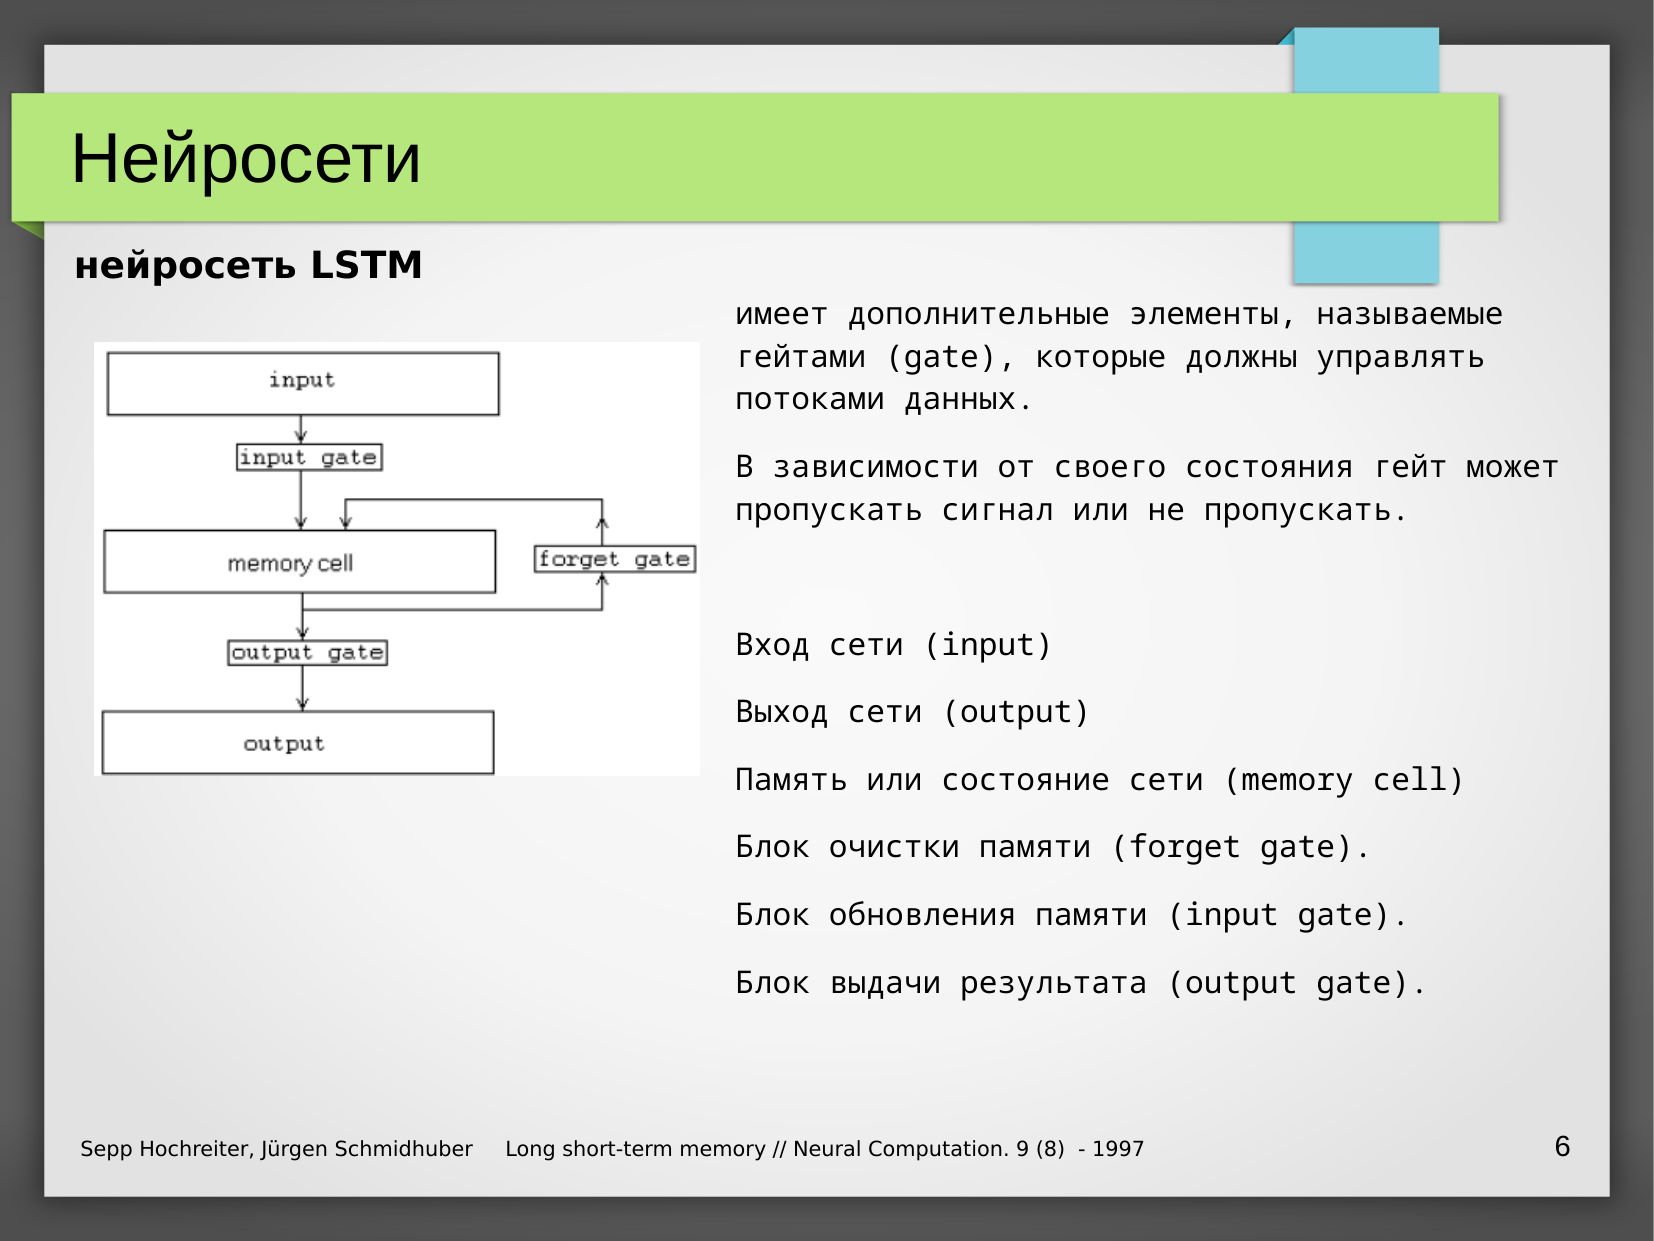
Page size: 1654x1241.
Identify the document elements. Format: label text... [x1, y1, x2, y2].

title Нейросети [70, 118, 1205, 199]
text_box нейросеть LSTM [59, 236, 804, 343]
text_box имеет дополнительные элементы, называемые гейтами (gate), которые должны управлять потоками данных. В зависимости от своего состояния гейт может пропускать сигнал или не пропускать. Вход сети (input) Выход сети (output) Память или состояние сети (memory cell) Блок очистки памяти (forget gate). Блок обновления памяти (input gate). Блок выдачи результата (output gate). [720, 283, 1583, 1087]
picture [0, 0, 1654, 1241]
text_box Sepp Hochreiter, Jürgen Schmidhuber Long short-term memory // Neural Computation. 9 (8) - 1997 [59, 1130, 1524, 1170]
